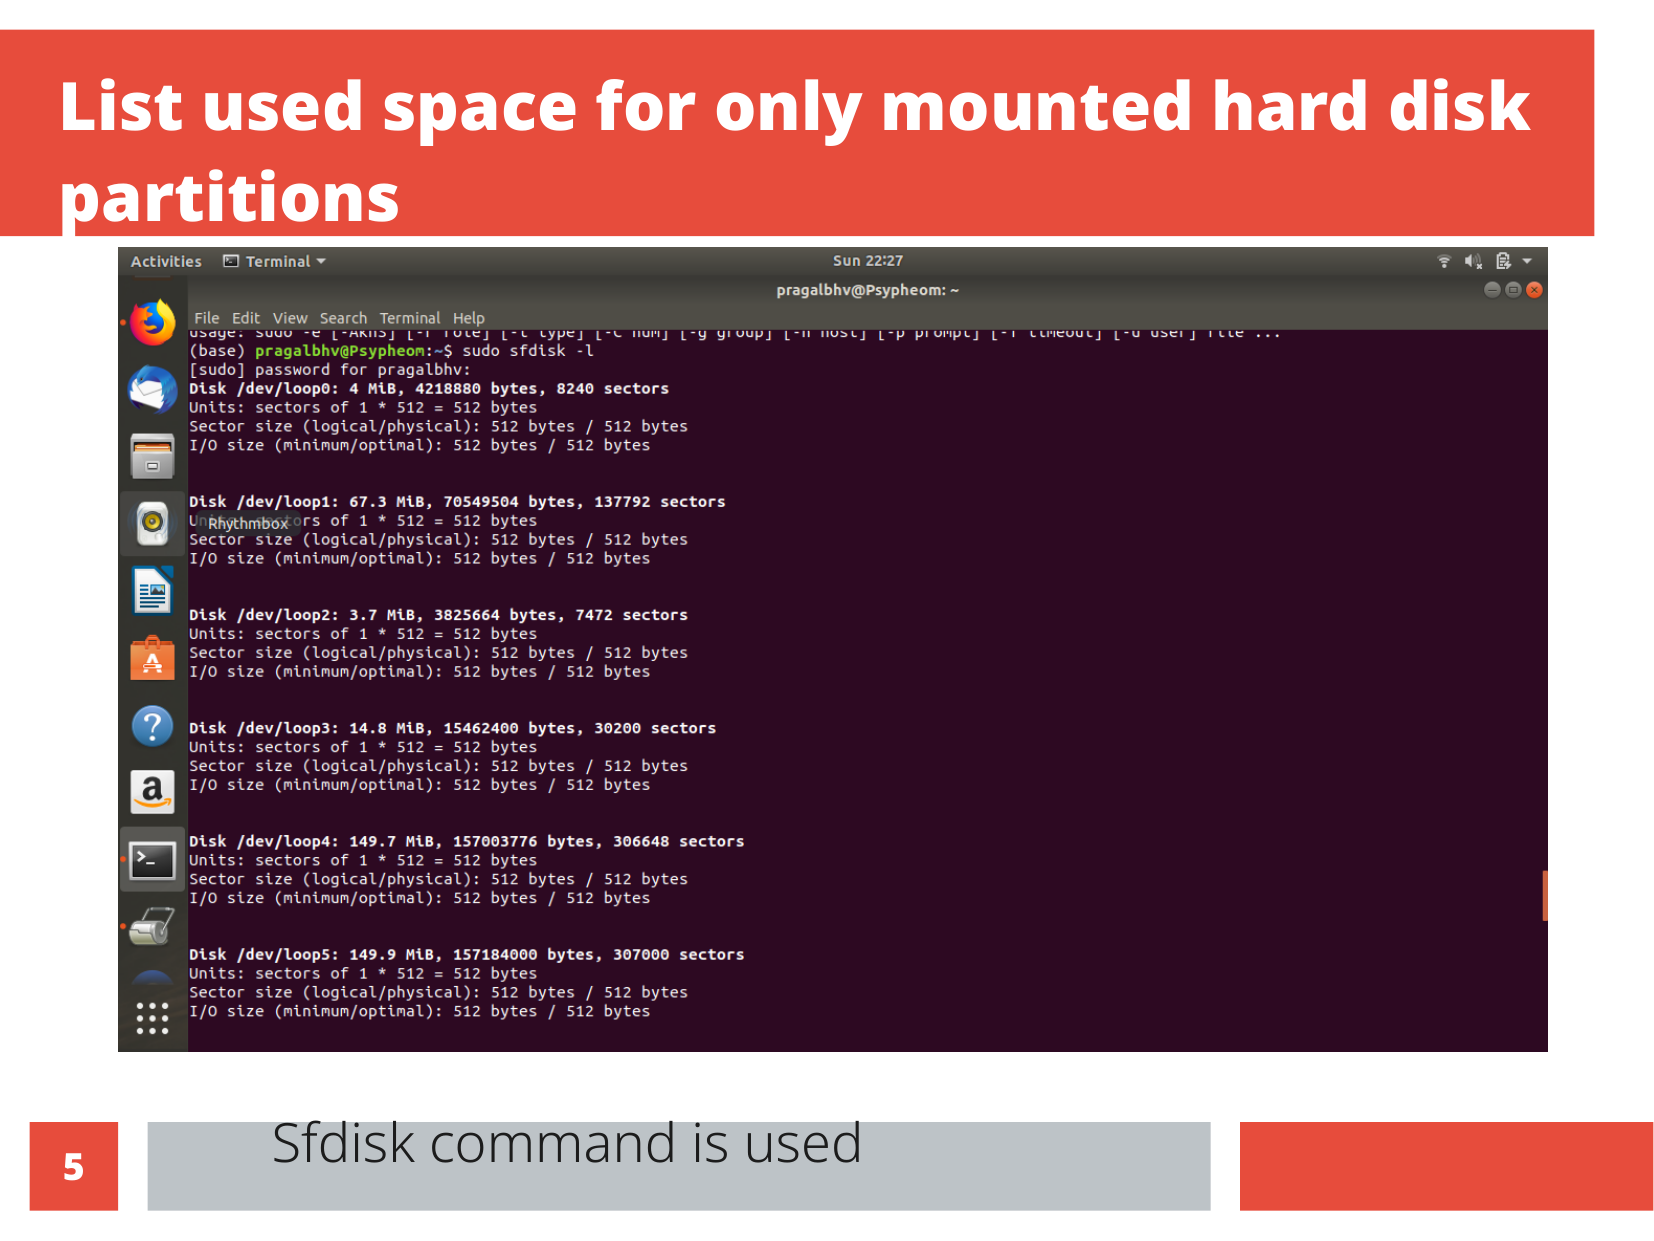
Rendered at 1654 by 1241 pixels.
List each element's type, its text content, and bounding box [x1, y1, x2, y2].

picture [118, 247, 1548, 1052]
text_box Sfdisk command is used [271, 1104, 1459, 1217]
title List used space for only mounted hard disk partitions [59, 59, 1595, 207]
